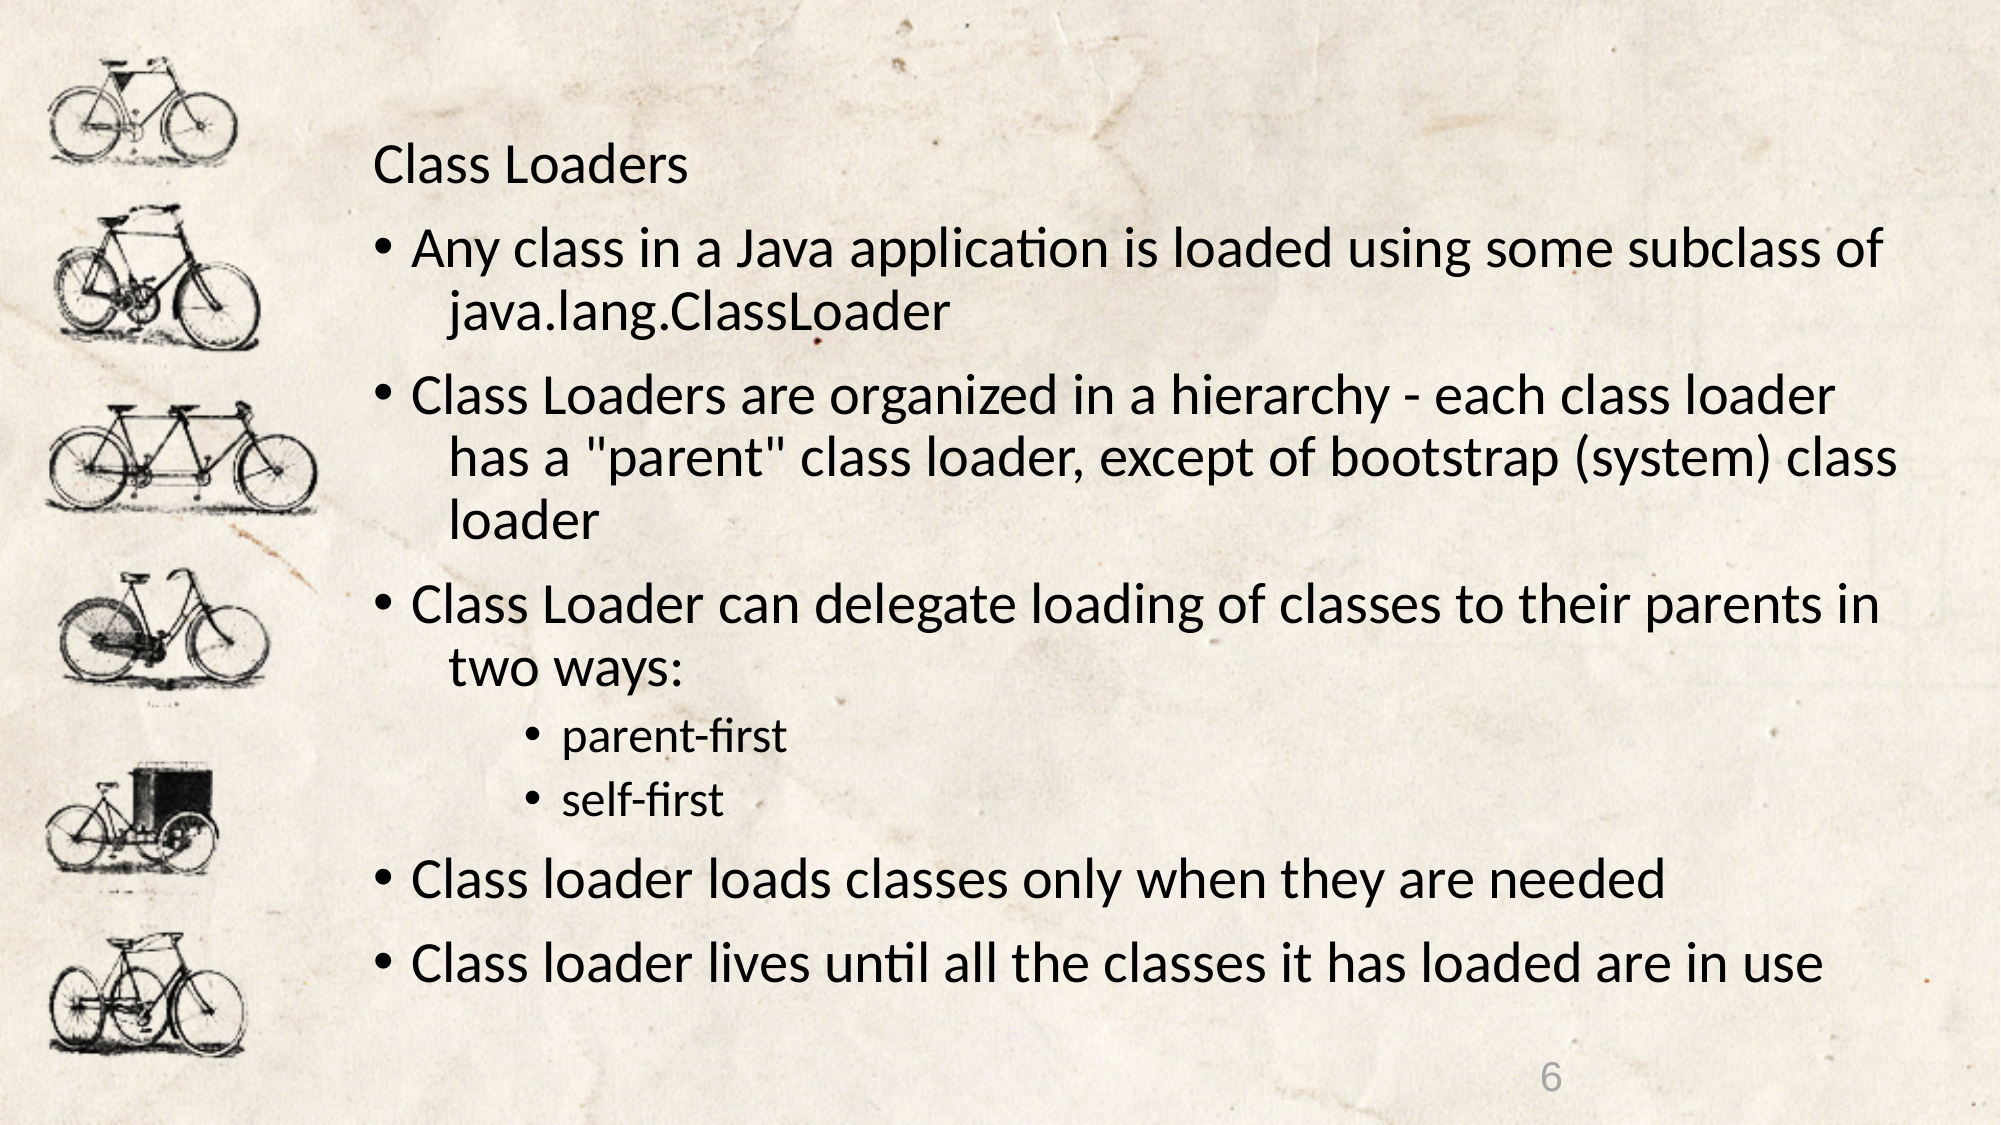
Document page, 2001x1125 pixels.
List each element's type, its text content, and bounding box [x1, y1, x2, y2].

text_box 6 [1524, 1042, 1975, 1103]
list Class Loaders Any class in a Java application is loaded using some subclass of java.lang.ClassLoader Class Loaders are organized in a hierarchy - each class loader has a "parent" class loader, except of bootstrap (system) class loader Class Loader can delegate loading of classes to their parents in two ways: parent-first self-first Class loader loads classes only when they are needed Class loader lives until all the classes it has loaded are in use [358, 126, 1944, 1037]
